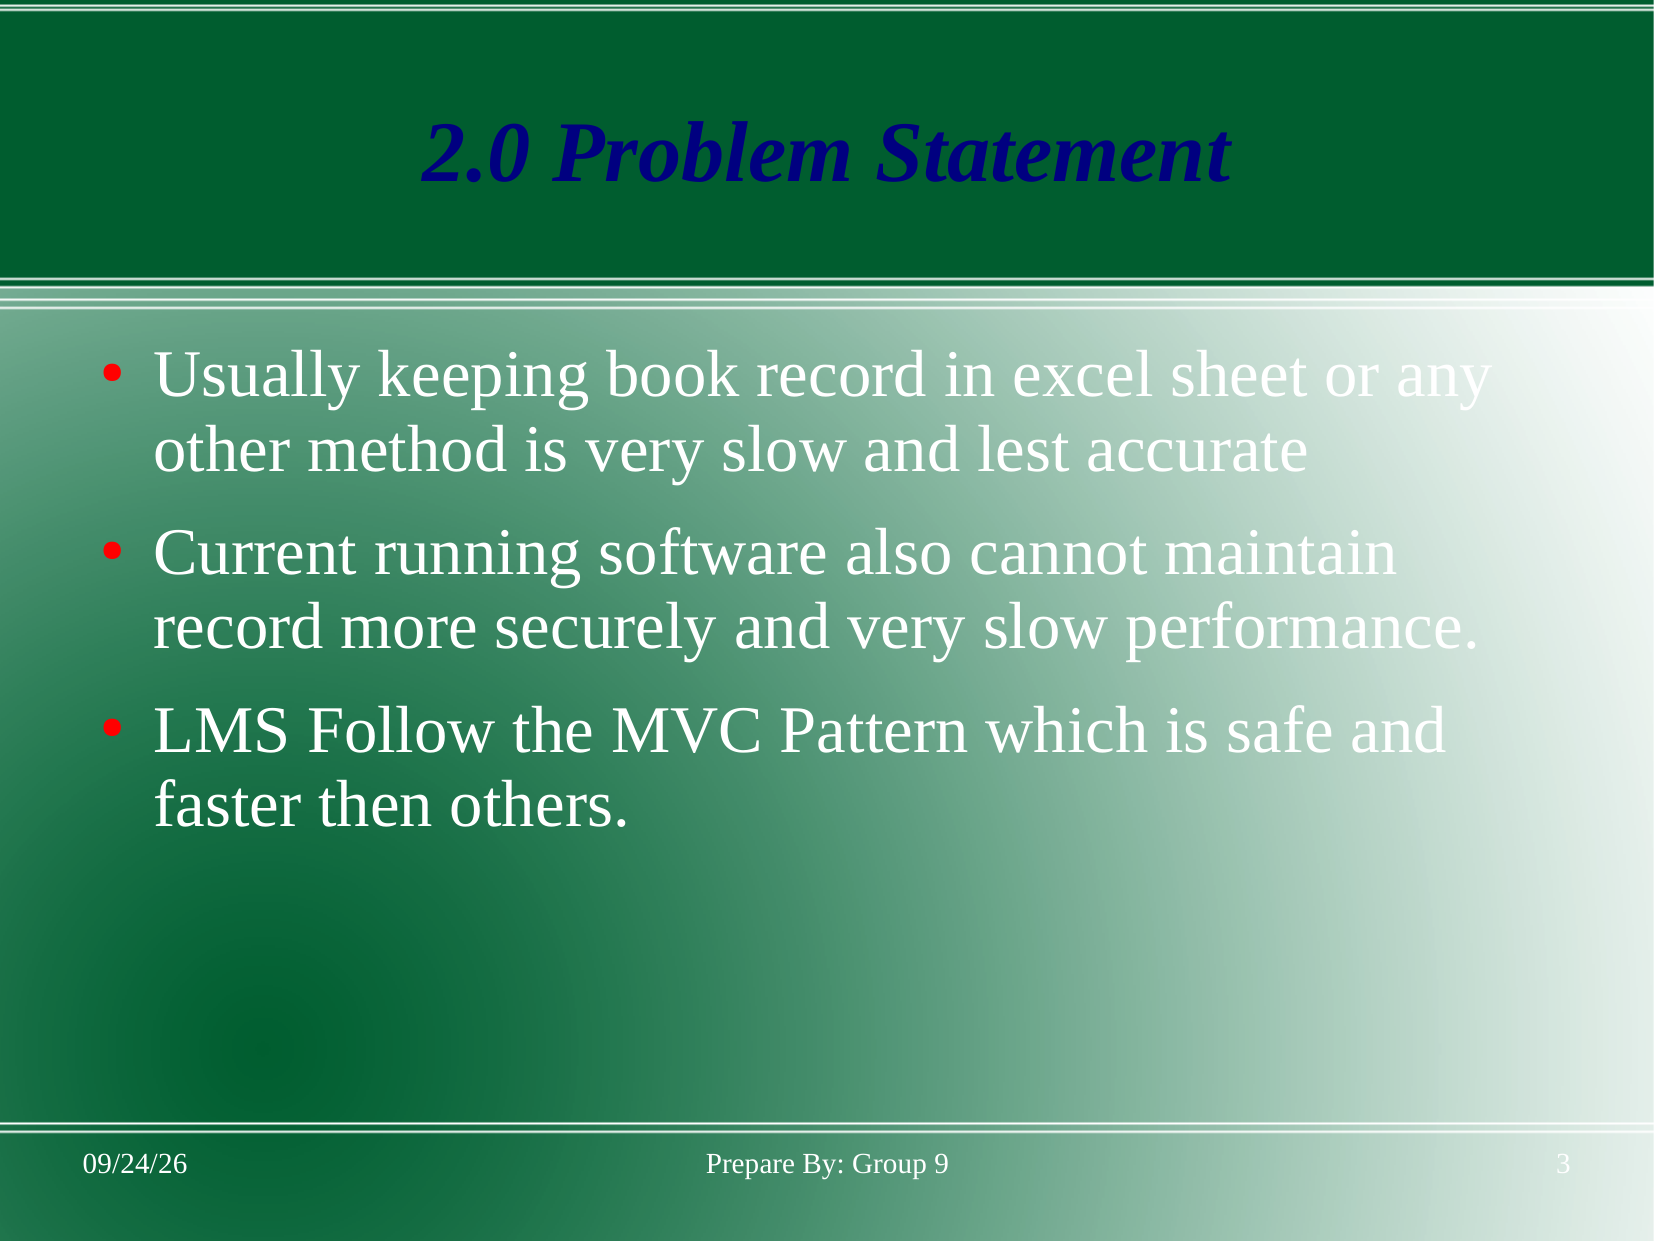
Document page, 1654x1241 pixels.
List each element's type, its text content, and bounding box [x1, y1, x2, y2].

list Usually keeping book record in excel sheet or any other method is very slow and lest accurate Current running software also cannot maintain record more securely and very slow performance. LMS Follow the MVC Pattern which is safe and faster then others. [82, 337, 1571, 1156]
title 2.0 Problem Statement [82, 49, 1571, 257]
picture [0, 0, 1654, 1241]
